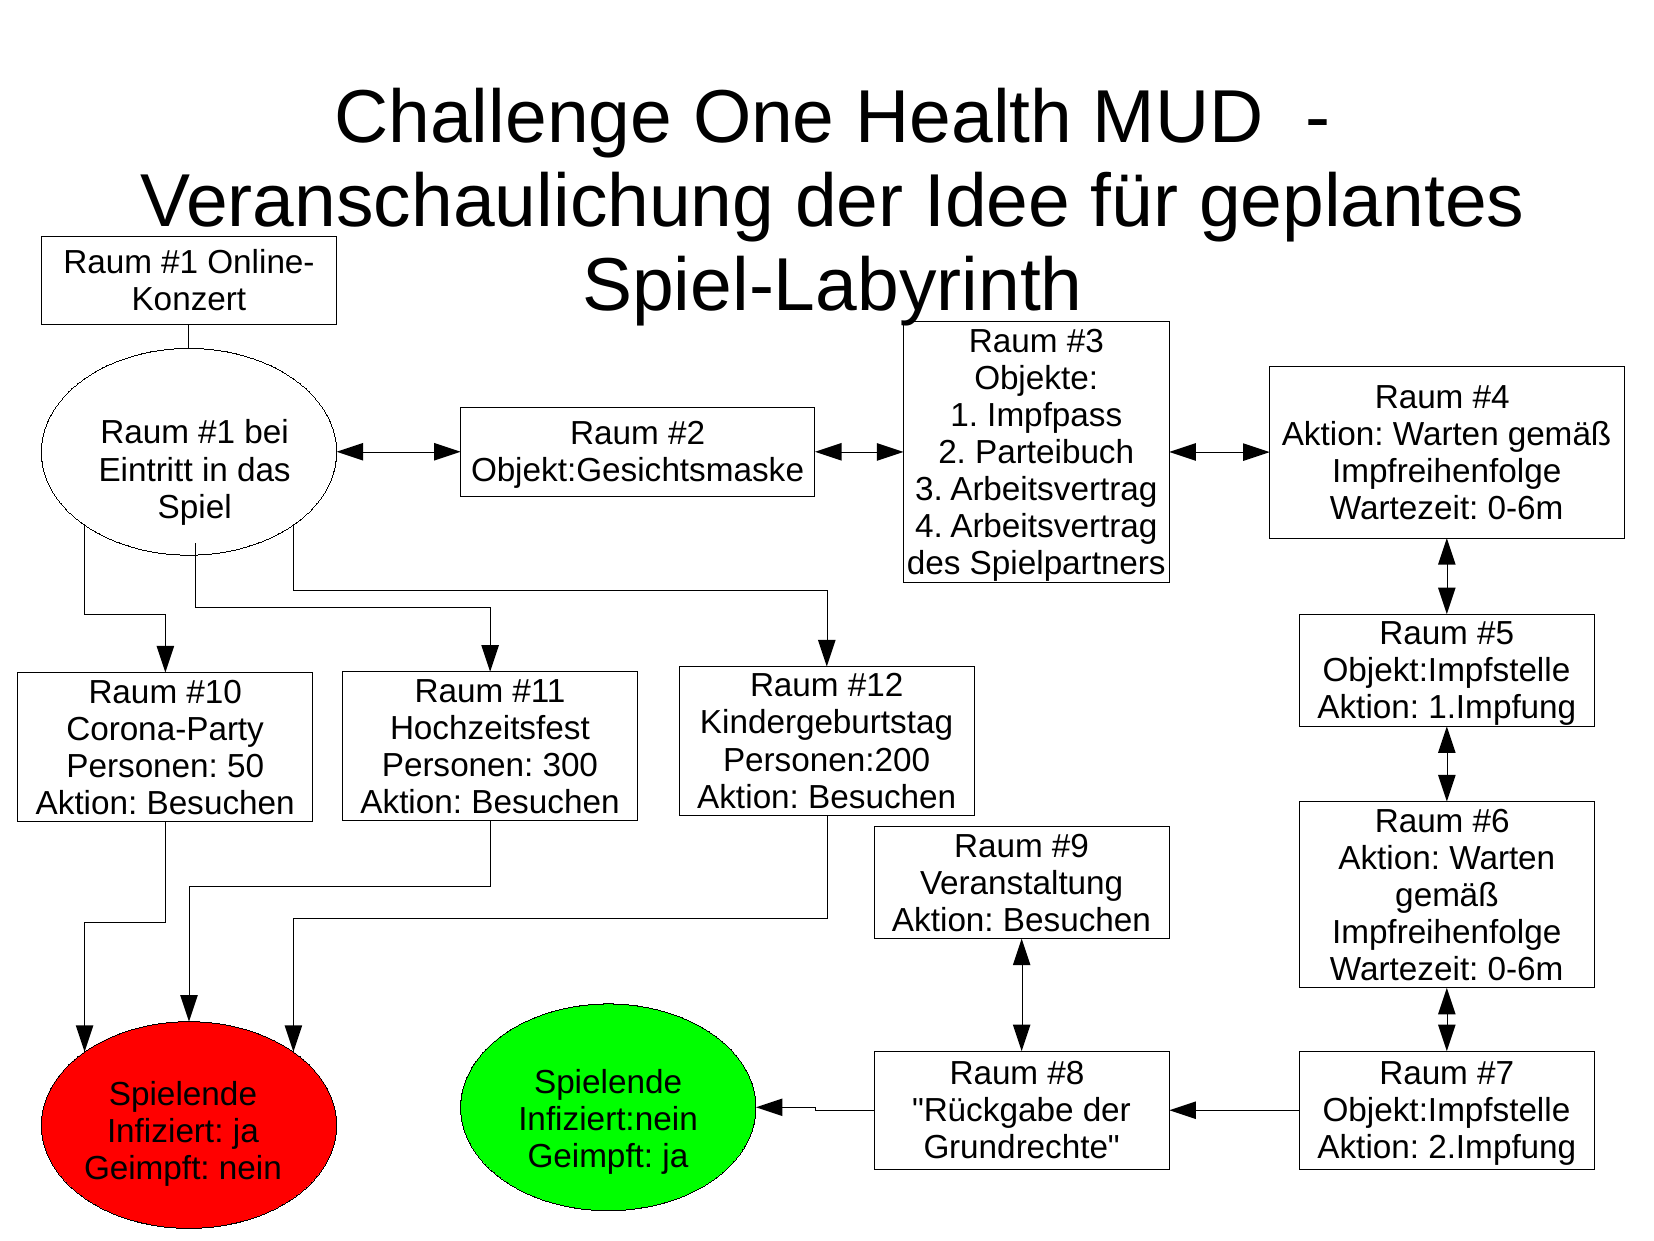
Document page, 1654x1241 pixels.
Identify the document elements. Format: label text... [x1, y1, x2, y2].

text_box Raum #8 "Rückgabe der Grundrechte" [874, 1051, 1170, 1170]
text_box Raum #4 Aktion: Warten gemäß Impfreihenfolge Wartezeit: 0-6m [1269, 366, 1625, 539]
text_box [41, 348, 337, 519]
text_box [525, 1193, 691, 1211]
text_box [41, 1069, 64, 1181]
text_box [122, 544, 195, 556]
text_box Raum #3 Objekte: 1. Impfpass 2. Parteibuch 3. Arbeitsvertrag 4. Arbeitsvertrag des Spielpartners [903, 321, 1170, 583]
text_box Raum #9 Veranstaltung Aktion: Besuchen [874, 826, 1170, 939]
text_box [77, 1021, 301, 1057]
text_box Raum #2 Objekt:Gesichtsmaske [460, 407, 815, 497]
text_box [196, 544, 256, 556]
subtitle Raum #1 bei Eintritt in das Spiel [76, 395, 313, 544]
text_box Raum #10 Corona-Party Personen: 50 Aktion: Besuchen [17, 672, 313, 822]
text_box [95, 1205, 283, 1229]
text_box Raum #11 Hochzeitsfest Personen: 300 Aktion: Besuchen [342, 671, 638, 821]
text_box [460, 1003, 756, 1170]
text_box Raum #5 Objekt:Impfstelle Aktion: 1.Impfung [1299, 614, 1595, 727]
text_box Spielende Infiziert: ja Geimpft: nein [64, 1057, 302, 1205]
text_box Raum #6 Aktion: Warten gemäß Impfreihenfolge Wartezeit: 0-6m [1299, 801, 1595, 988]
text_box Raum #7 Objekt:Impfstelle Aktion: 2.Impfung [1299, 1051, 1595, 1170]
title Challenge One Health MUD - Veranschaulichung der Idee für geplantes Spiel-Labyrinth [88, 74, 1577, 327]
text_box Spielende Infiziert:nein Geimpft: ja [490, 1045, 727, 1193]
text_box Raum #1 Online-Konzert [41, 236, 337, 325]
text_box Raum #12 Kindergeburtstag Personen:200 Aktion: Besuchen [679, 666, 975, 816]
text_box [302, 1058, 337, 1192]
